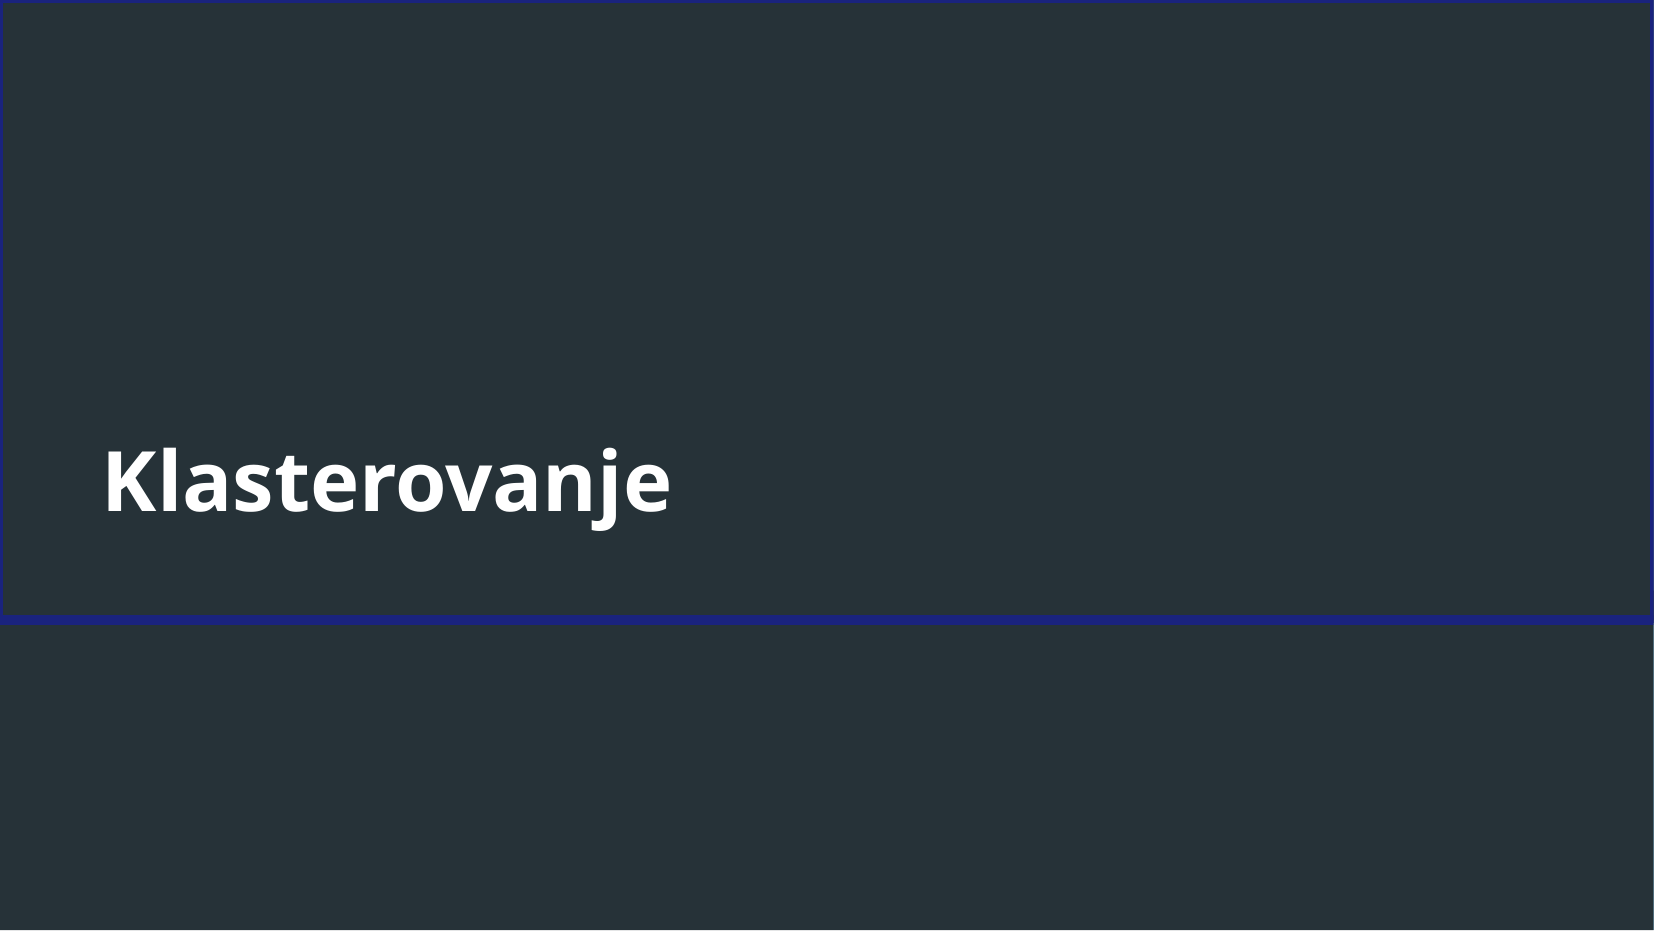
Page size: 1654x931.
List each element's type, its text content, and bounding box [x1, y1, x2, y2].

text_box Klasterovanje [87, 395, 1104, 546]
